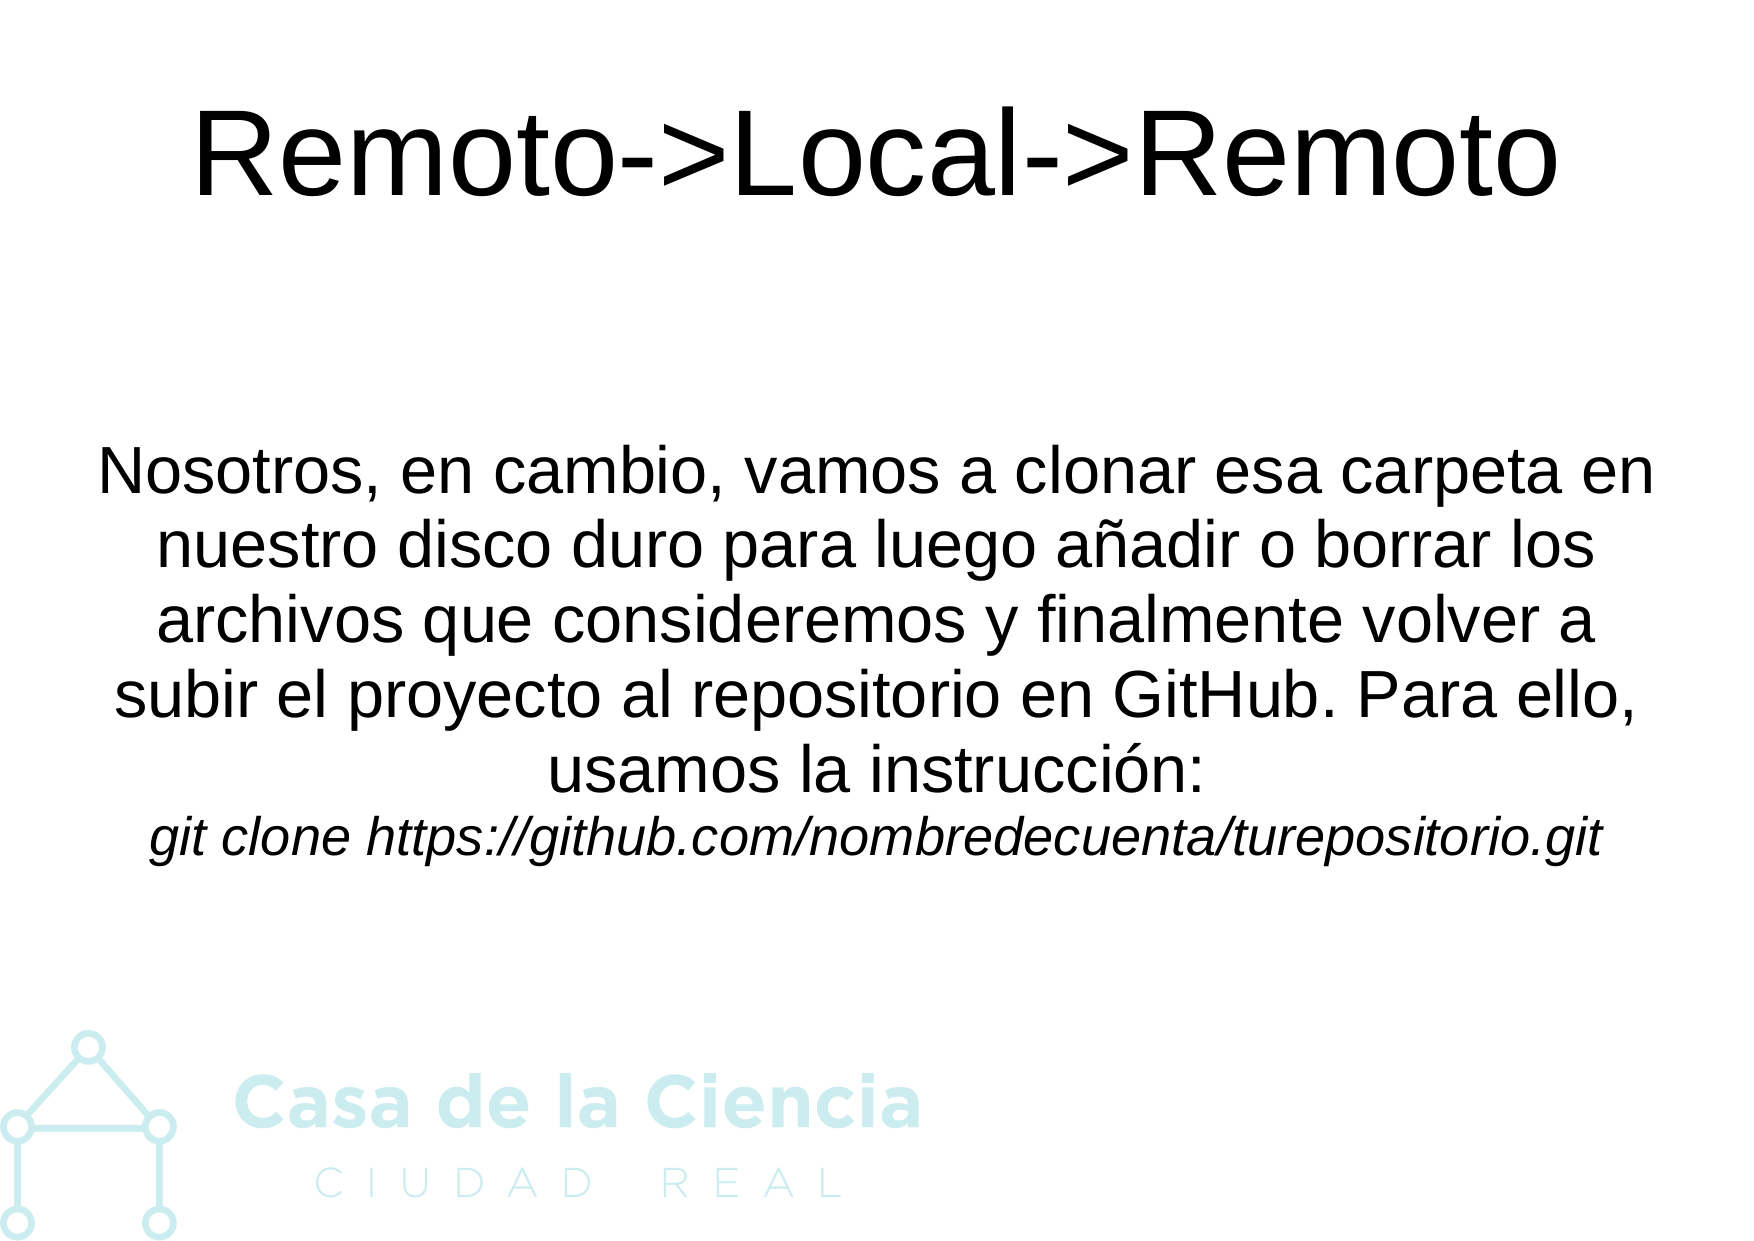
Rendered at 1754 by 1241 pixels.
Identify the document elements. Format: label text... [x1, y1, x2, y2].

title Remoto->Local->Remoto [87, 49, 1667, 257]
subtitle Nosotros, en cambio, vamos a clonar esa carpeta en nuestro disco duro para luego añadir o borrar los archivos que consideremos y finalmente volver a subir el proyecto al repositorio en GitHub. Para ello, usamos la instrucción: git clone https://github.com/nombredecuenta/turepositorio.git [87, 290, 1667, 1010]
